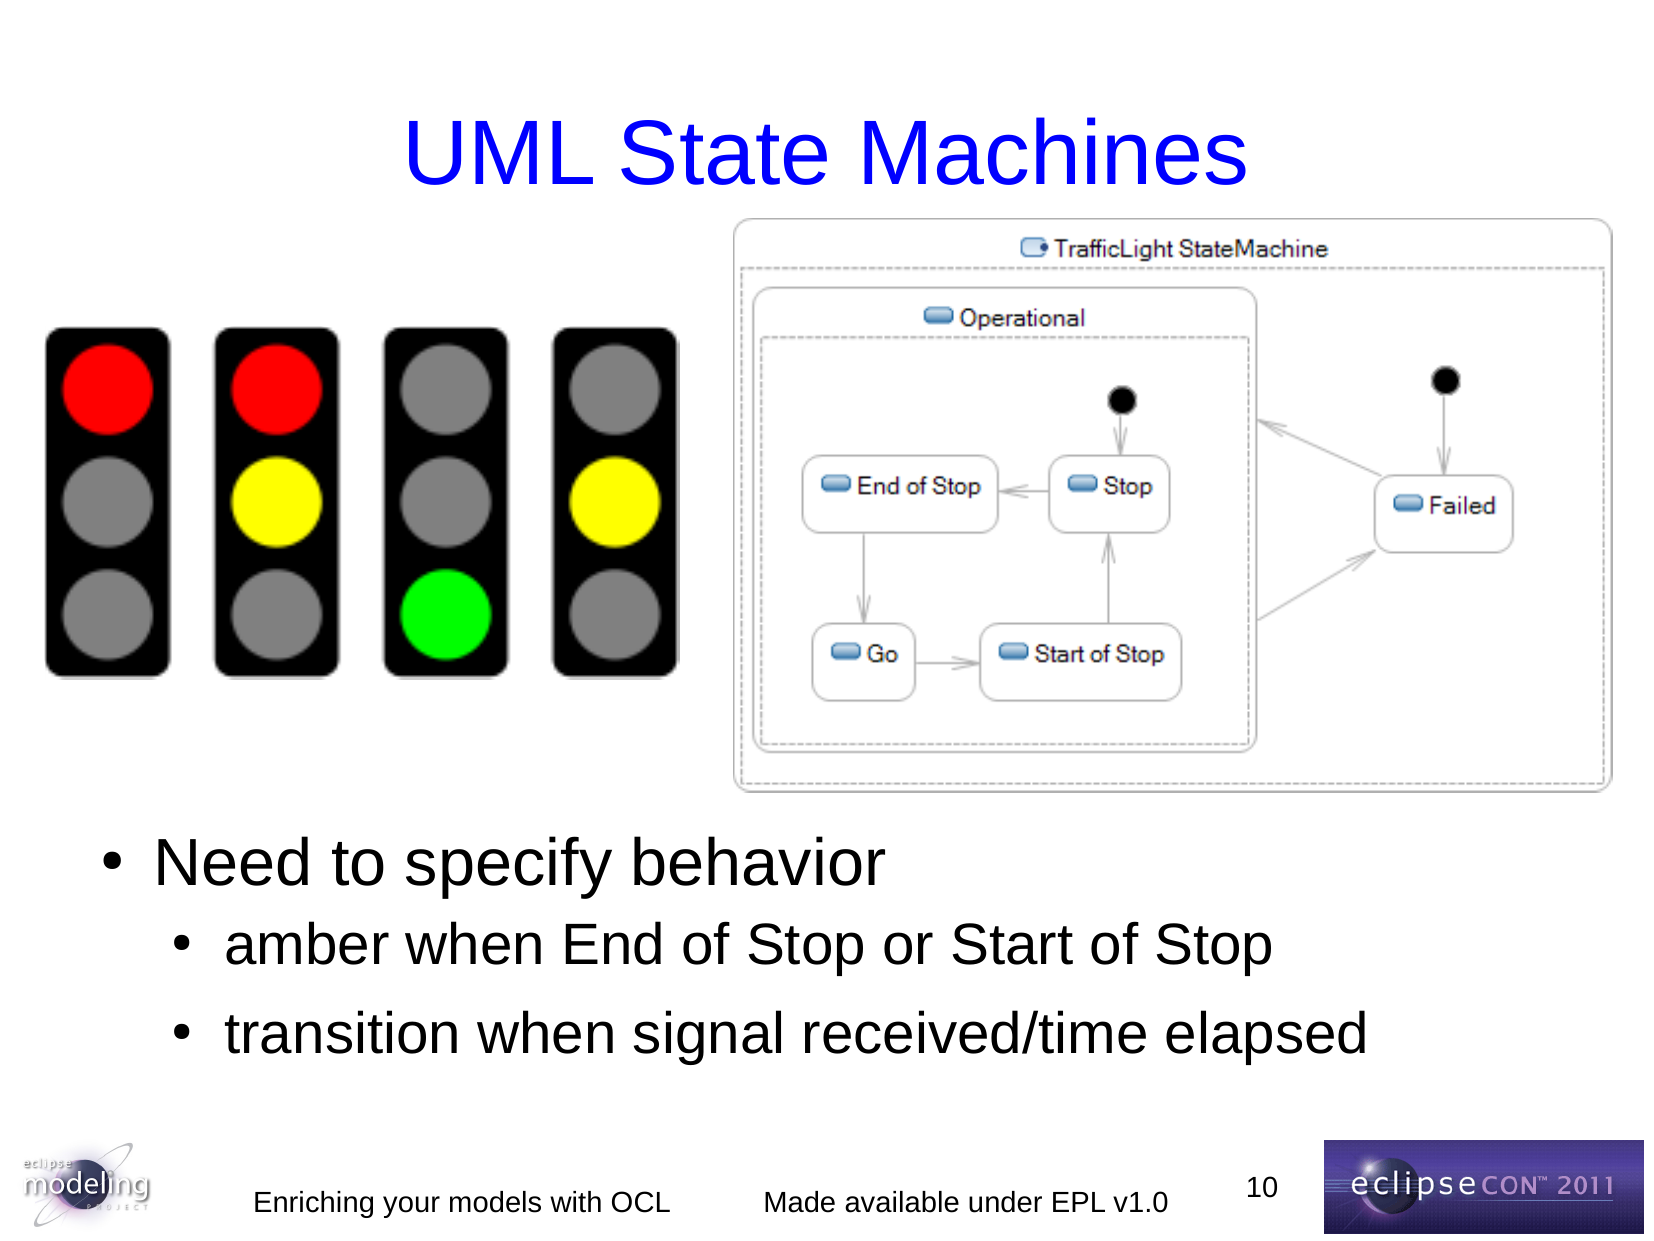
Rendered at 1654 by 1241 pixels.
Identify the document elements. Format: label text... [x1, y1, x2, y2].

picture [733, 218, 1613, 793]
picture [9, 1136, 156, 1235]
list Need to specify behavior amber when End of Stop or Start of Stop transition when signal received/time elapsed [82, 825, 1571, 1094]
title UML State Machines [82, 49, 1571, 257]
picture [1324, 1140, 1644, 1234]
picture [44, 326, 680, 680]
